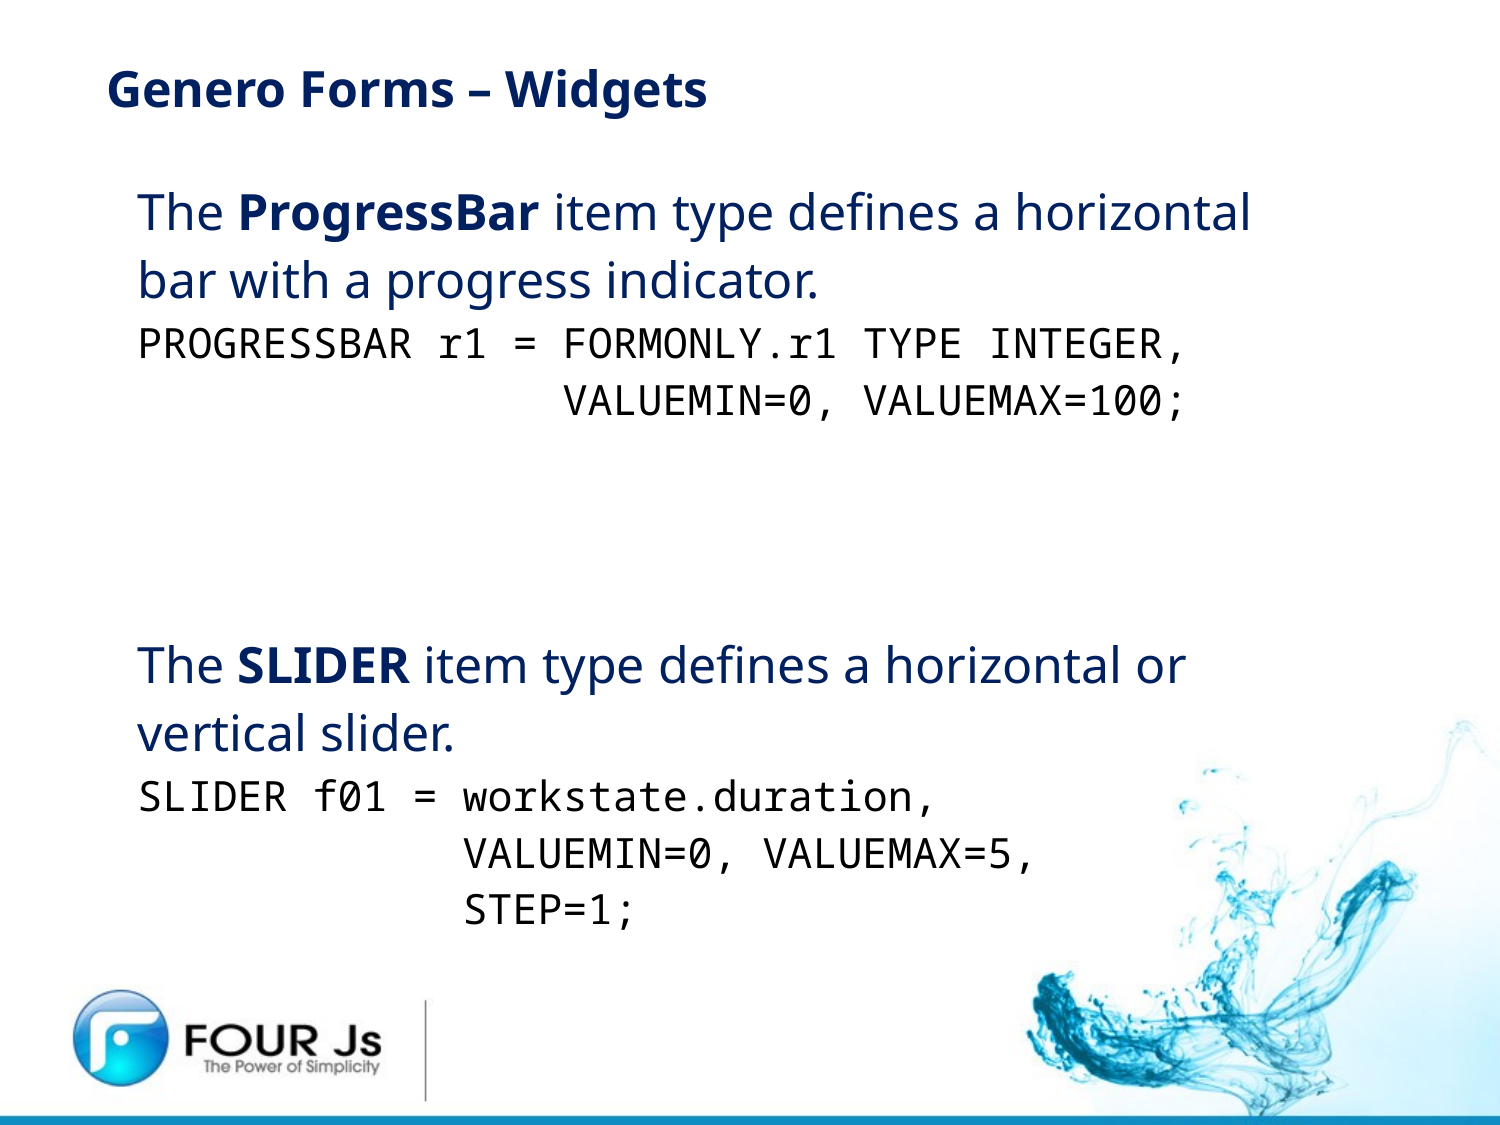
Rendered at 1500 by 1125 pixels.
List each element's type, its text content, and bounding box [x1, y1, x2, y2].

text_box The ProgressBar item type defines a horizontal bar with a progress indicator. PROGRESSBAR r1 = FORMONLY.r1 TYPE INTEGER, VALUEMIN=0, VALUEMAX=100; The SLIDER item type defines a horizontal or vertical slider. SLIDER f01 = workstate.duration, VALUEMIN=0, VALUEMAX=5, STEP=1; [122, 169, 1323, 795]
picture [0, 0, 1500, 1122]
title Genero Forms – Widgets [106, 35, 1388, 142]
